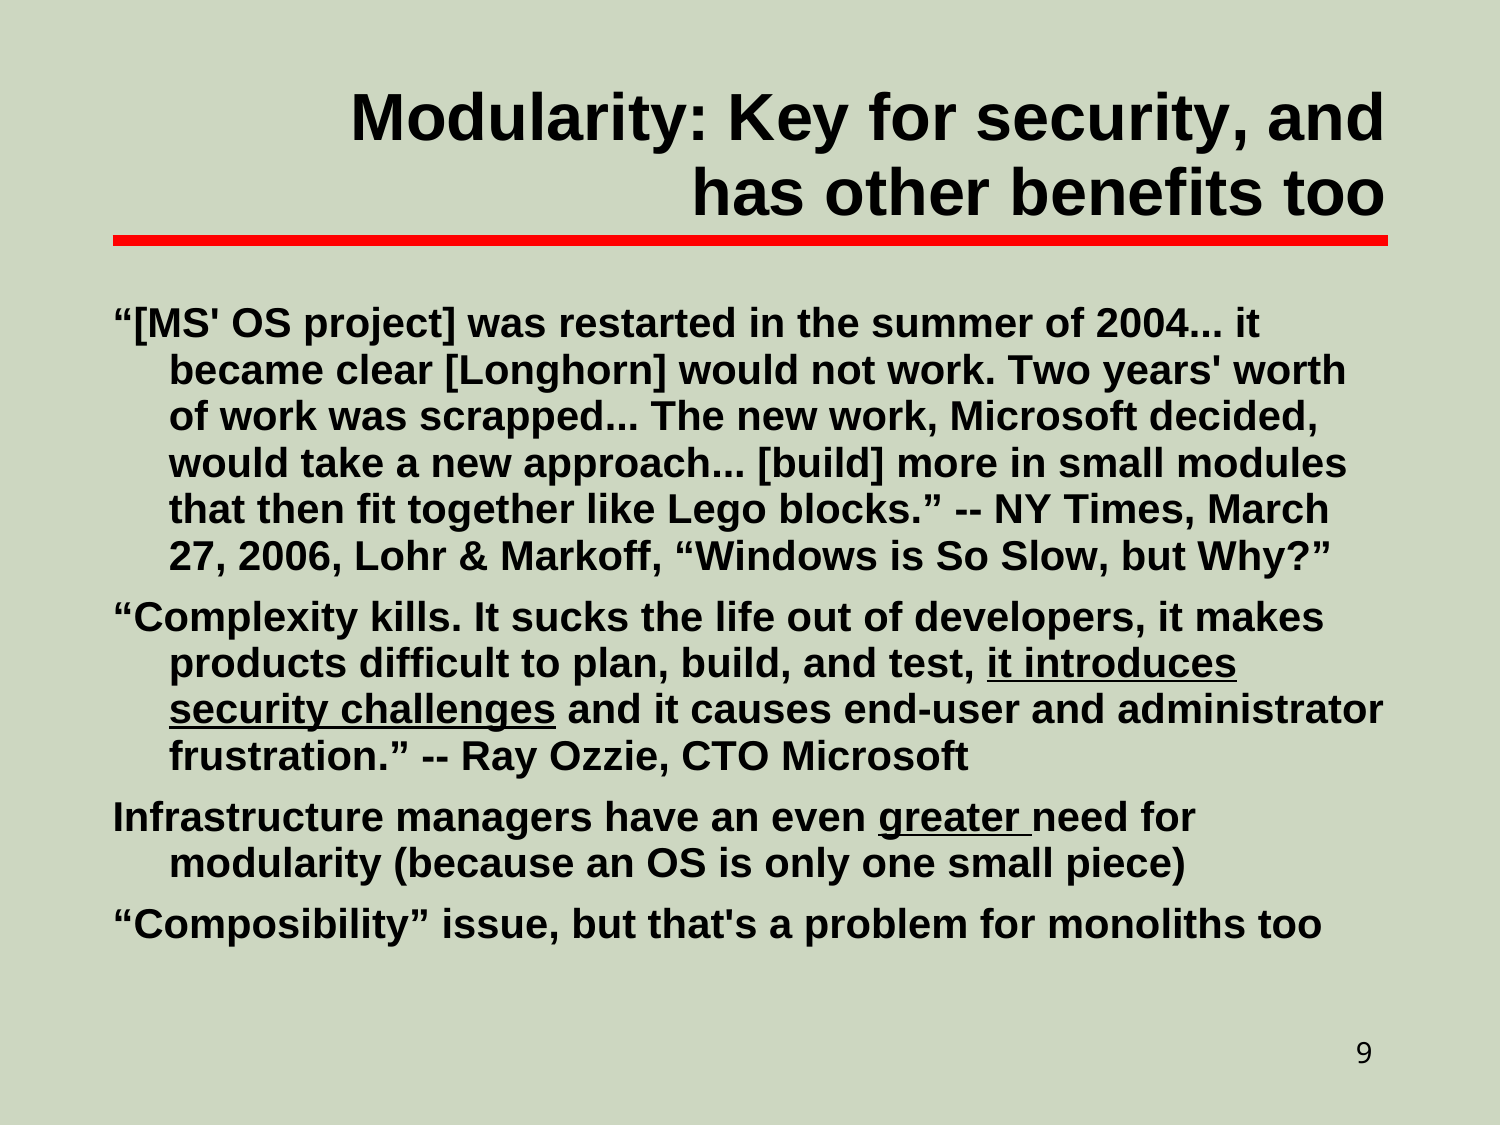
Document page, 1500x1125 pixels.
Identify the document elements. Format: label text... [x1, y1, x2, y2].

list “[MS' OS project] was restarted in the summer of 2004... it became clear [Longhorn] would not work. Two years' worth of work was scrapped... The new work, Microsoft decided, would take a new approach... [build] more in small modules that then fit together like Lego blocks.” -- NY Times, March 27, 2006, Lohr & Markoff, “Windows is So Slow, but Why?” “Complexity kills. It sucks the life out of developers, it makes products difficult to plan, build, and test, it introduces security challenges and it causes end-user and administrator frustration.” -- Ray Ozzie, CTO Microsoft Infrastructure managers have an even greater need for modularity (because an OS is only one small piece) “Composibility” issue, but that's a problem for monoliths too [112, 299, 1388, 1096]
title Modularity: Key for security, and has other benefits too [337, 79, 1388, 230]
